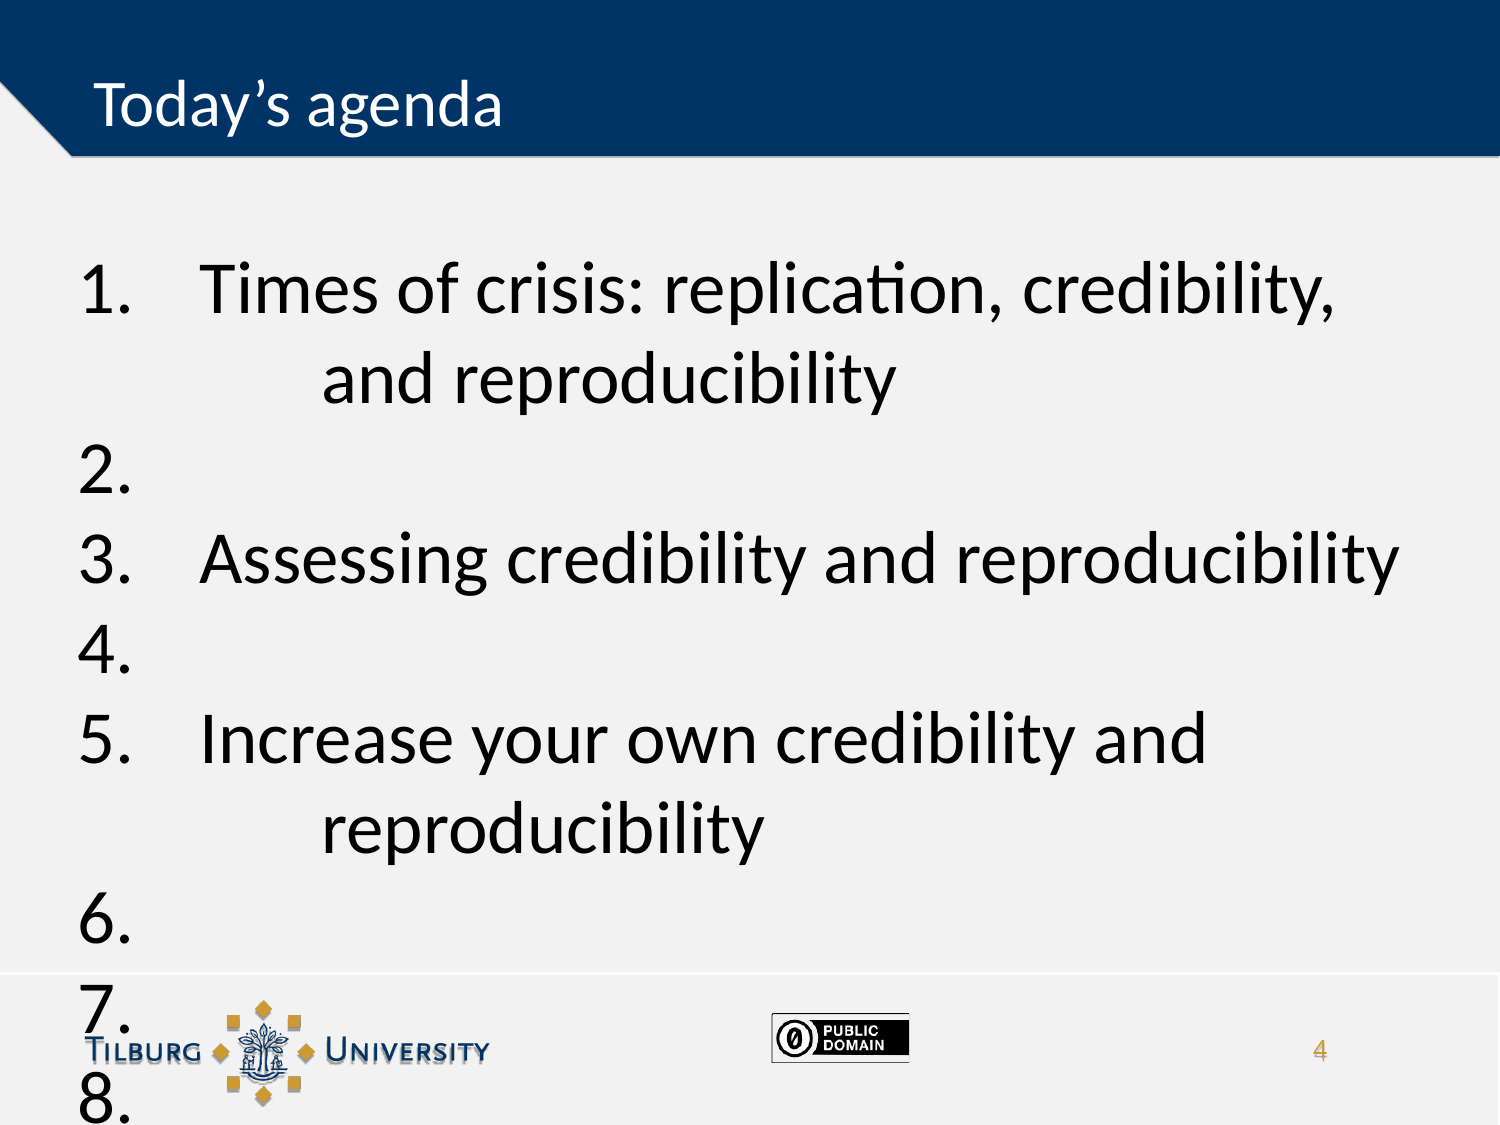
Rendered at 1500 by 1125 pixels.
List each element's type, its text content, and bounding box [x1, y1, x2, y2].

text_box Times of crisis: replication, credibility, and reproducibility Assessing credibility and reproducibility Increase your own credibility and reproducibility [62, 230, 1465, 1125]
text_box Today’s agenda [78, 51, 1398, 148]
